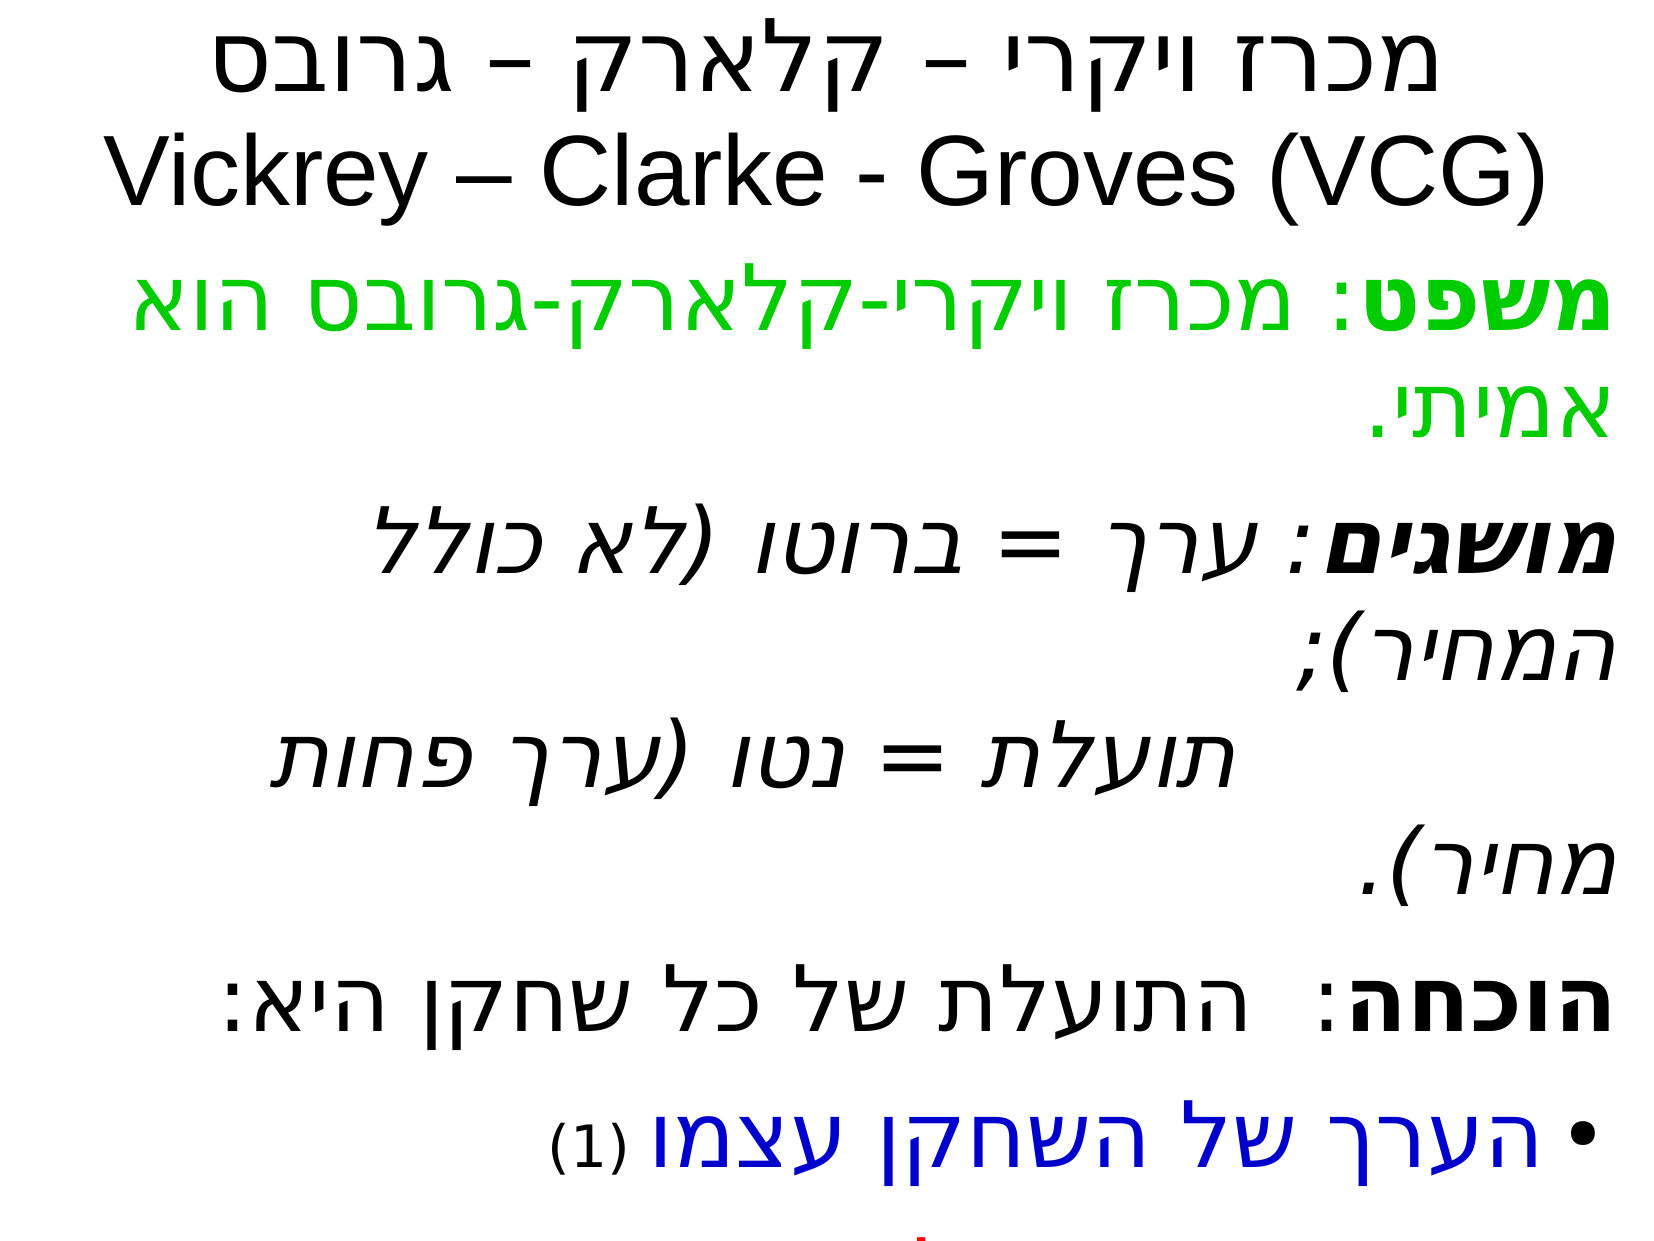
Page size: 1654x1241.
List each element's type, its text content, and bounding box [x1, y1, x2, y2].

list משפט: מכרז ויקרי-קלארק-גרובס הוא אמיתי. מושגים: ערך = ברוטו (לא כולל המחיר); תועלת = נטו (ערך פחות מחיר). הוכחה: התועלת של כל שחקן היא: הערך של השחקן עצמו (1) פחות הסכום של שאר השחקנים בלעדיו (2) ועוד הסכום של שאר השחקנים יחד איתו (3). [27, 244, 1618, 1216]
title מכרז ויקרי – קלארק – גרובס Vickrey – Clarke - Groves (VCG) [0, 1, 1654, 224]
